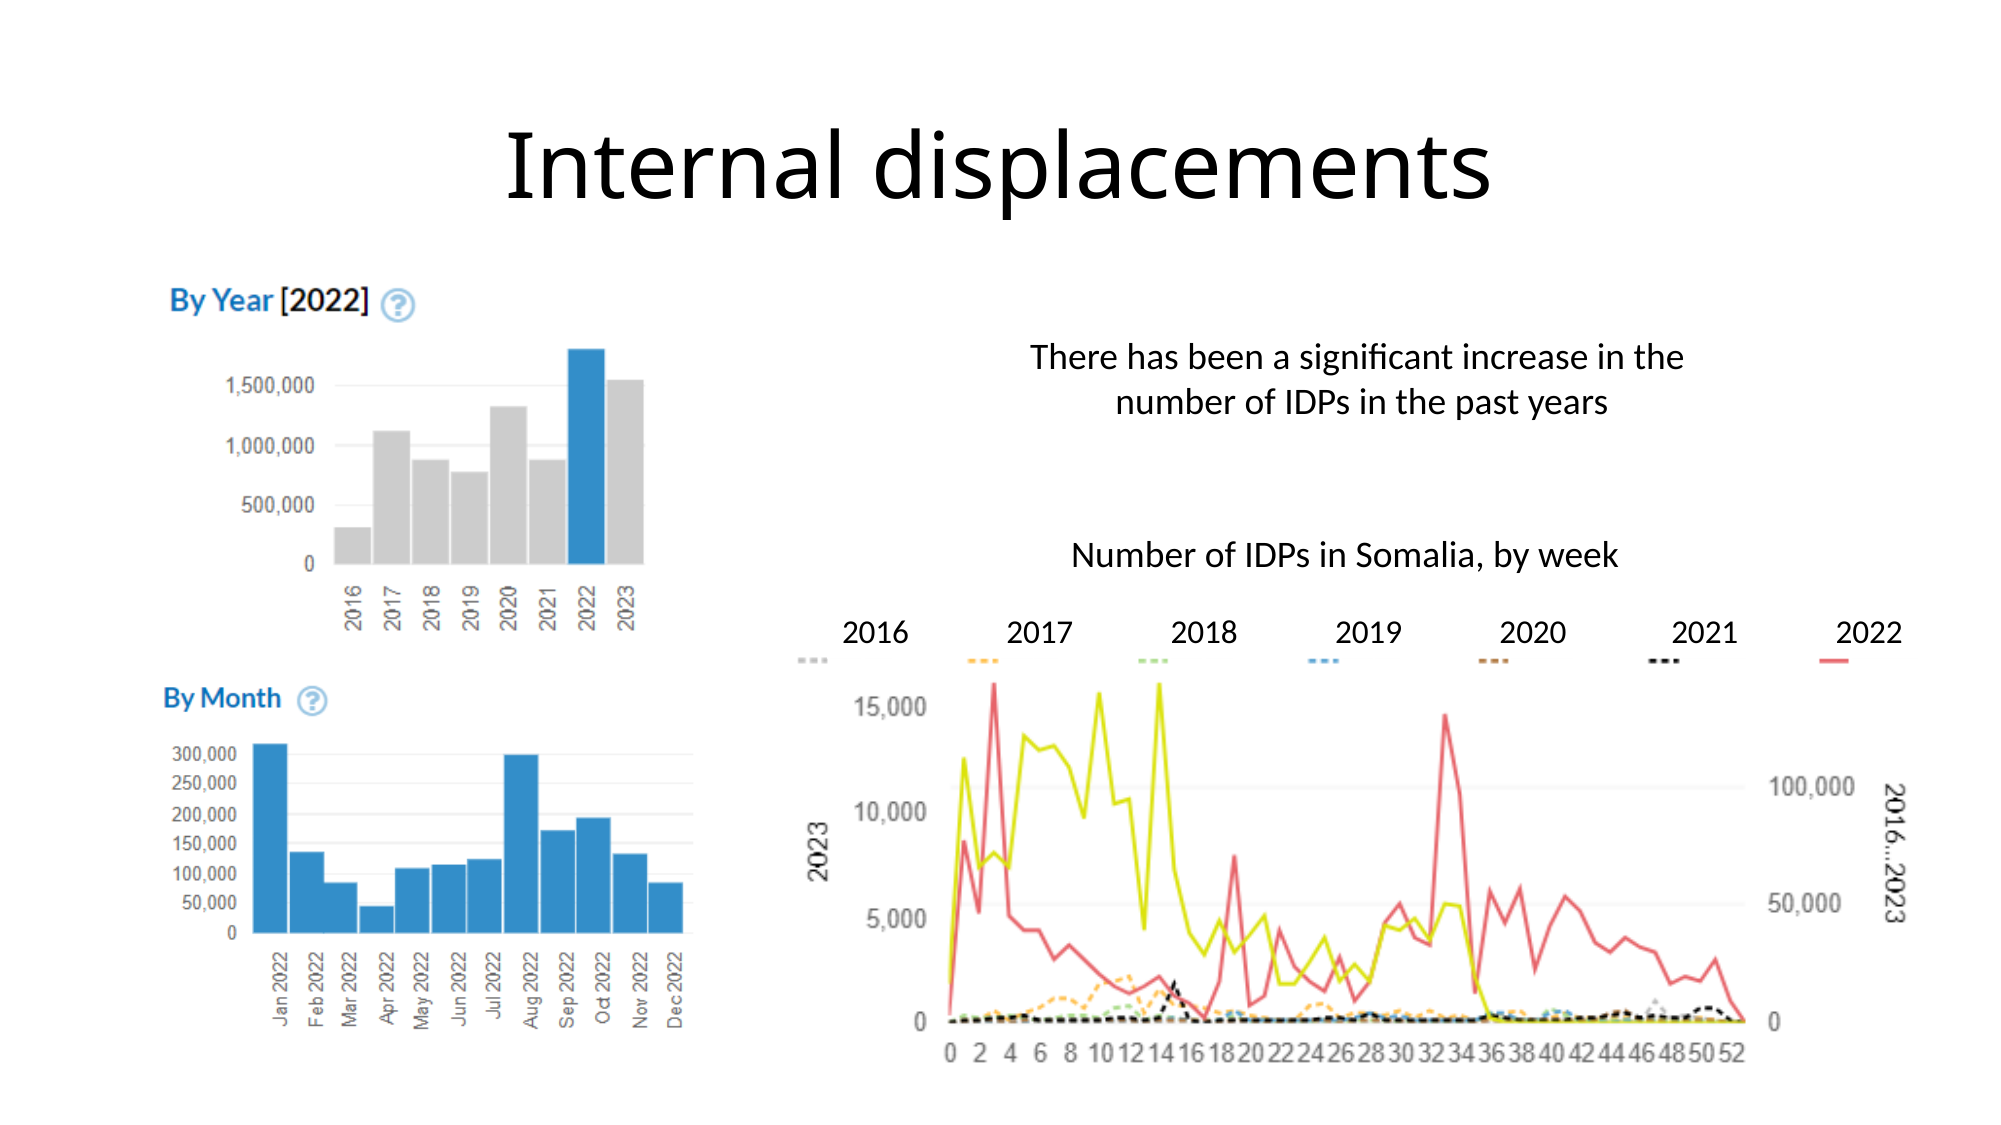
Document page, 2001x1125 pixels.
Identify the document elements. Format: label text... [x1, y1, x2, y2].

title Internal displacements [137, 59, 1863, 278]
text_box 2016 2017 2018 2019 2020 2021 2022 [827, 603, 2000, 659]
text_box There has been a significant increase in the number of IDPs in the past years [999, 324, 1725, 431]
text_box Number of IDPs in Somalia, by week [1056, 522, 1863, 583]
picture [783, 623, 1923, 1084]
picture [141, 277, 702, 1058]
